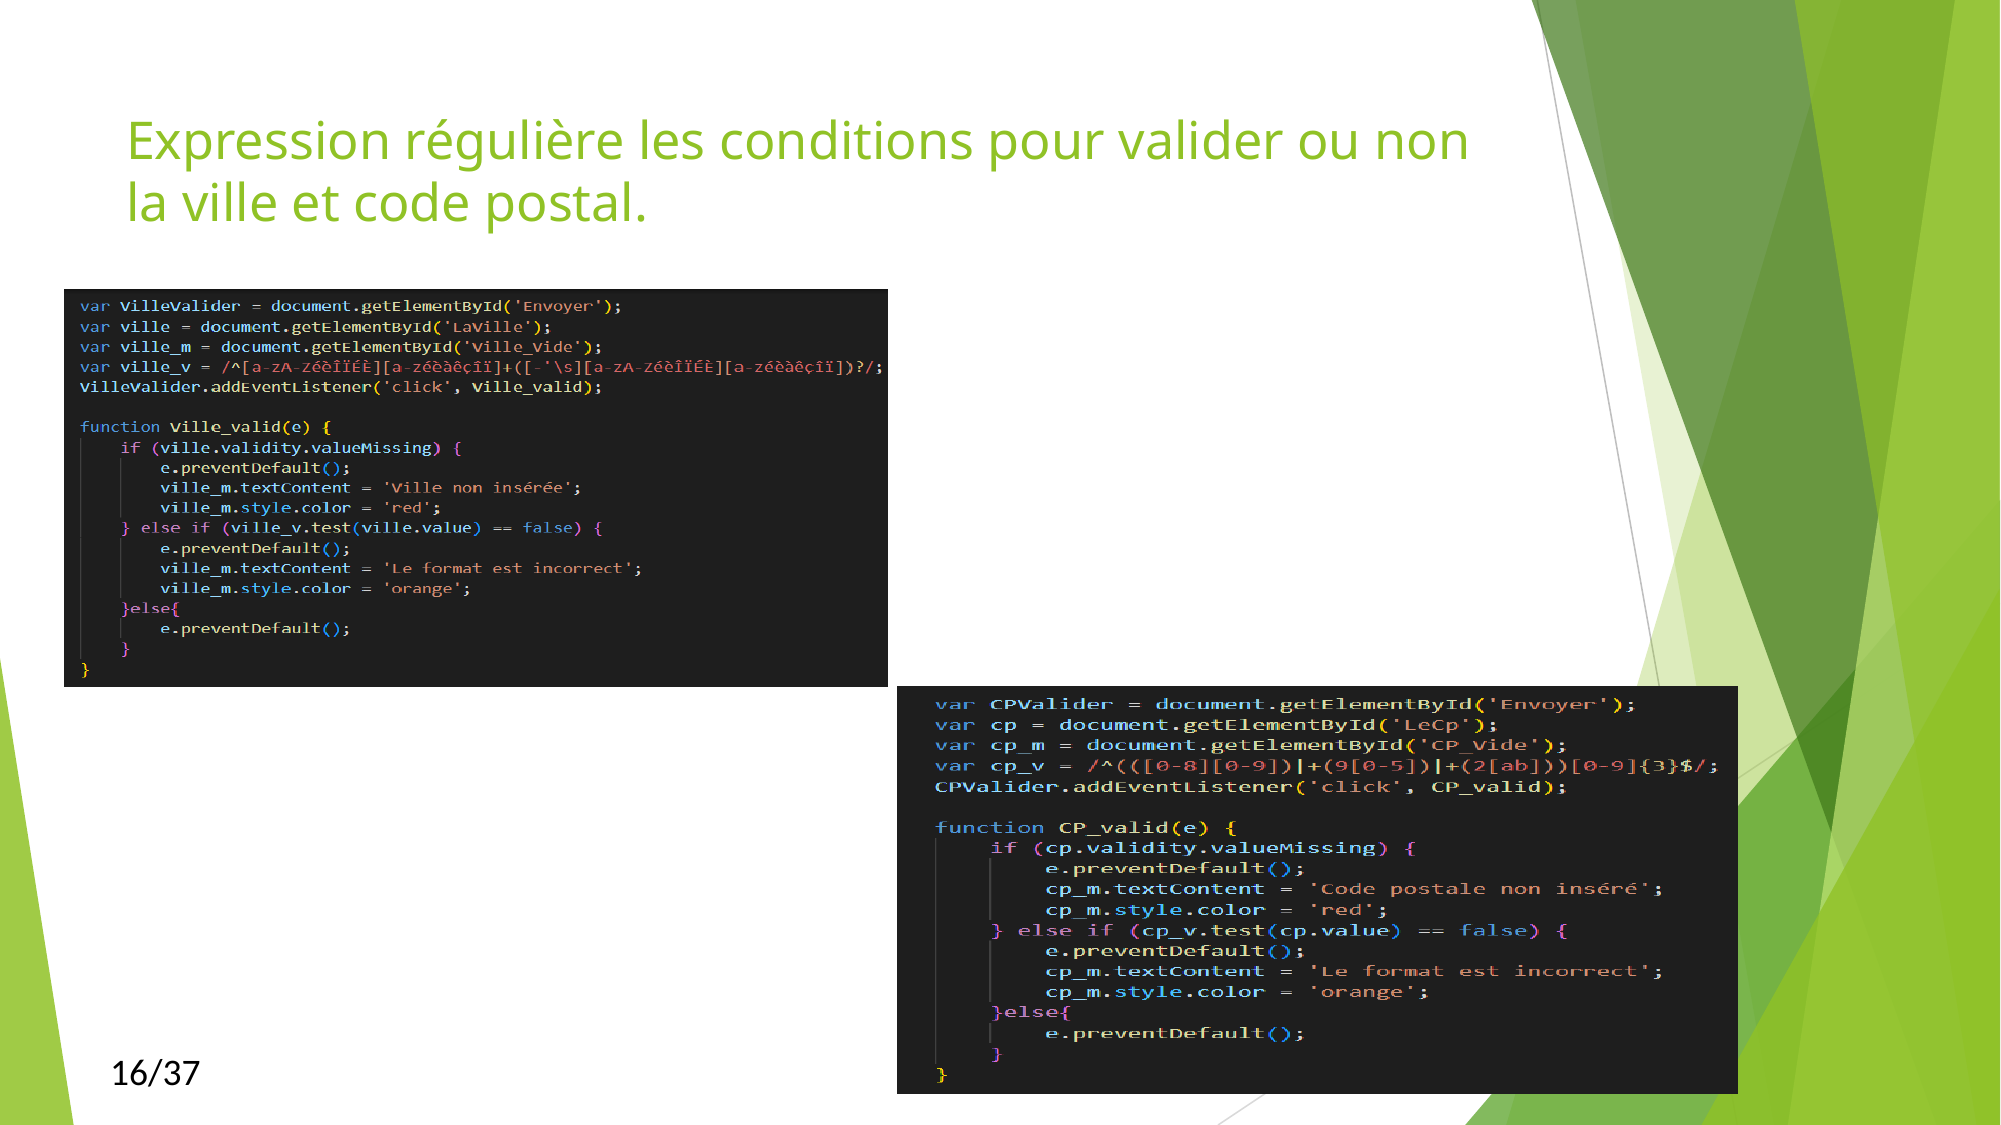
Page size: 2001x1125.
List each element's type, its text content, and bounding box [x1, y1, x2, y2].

title Expression régulière les conditions pour valider ou non la ville et code postal. [111, 99, 1522, 241]
text_box 16/37 [95, 1039, 277, 1101]
picture [897, 686, 1738, 1094]
picture [64, 289, 888, 687]
